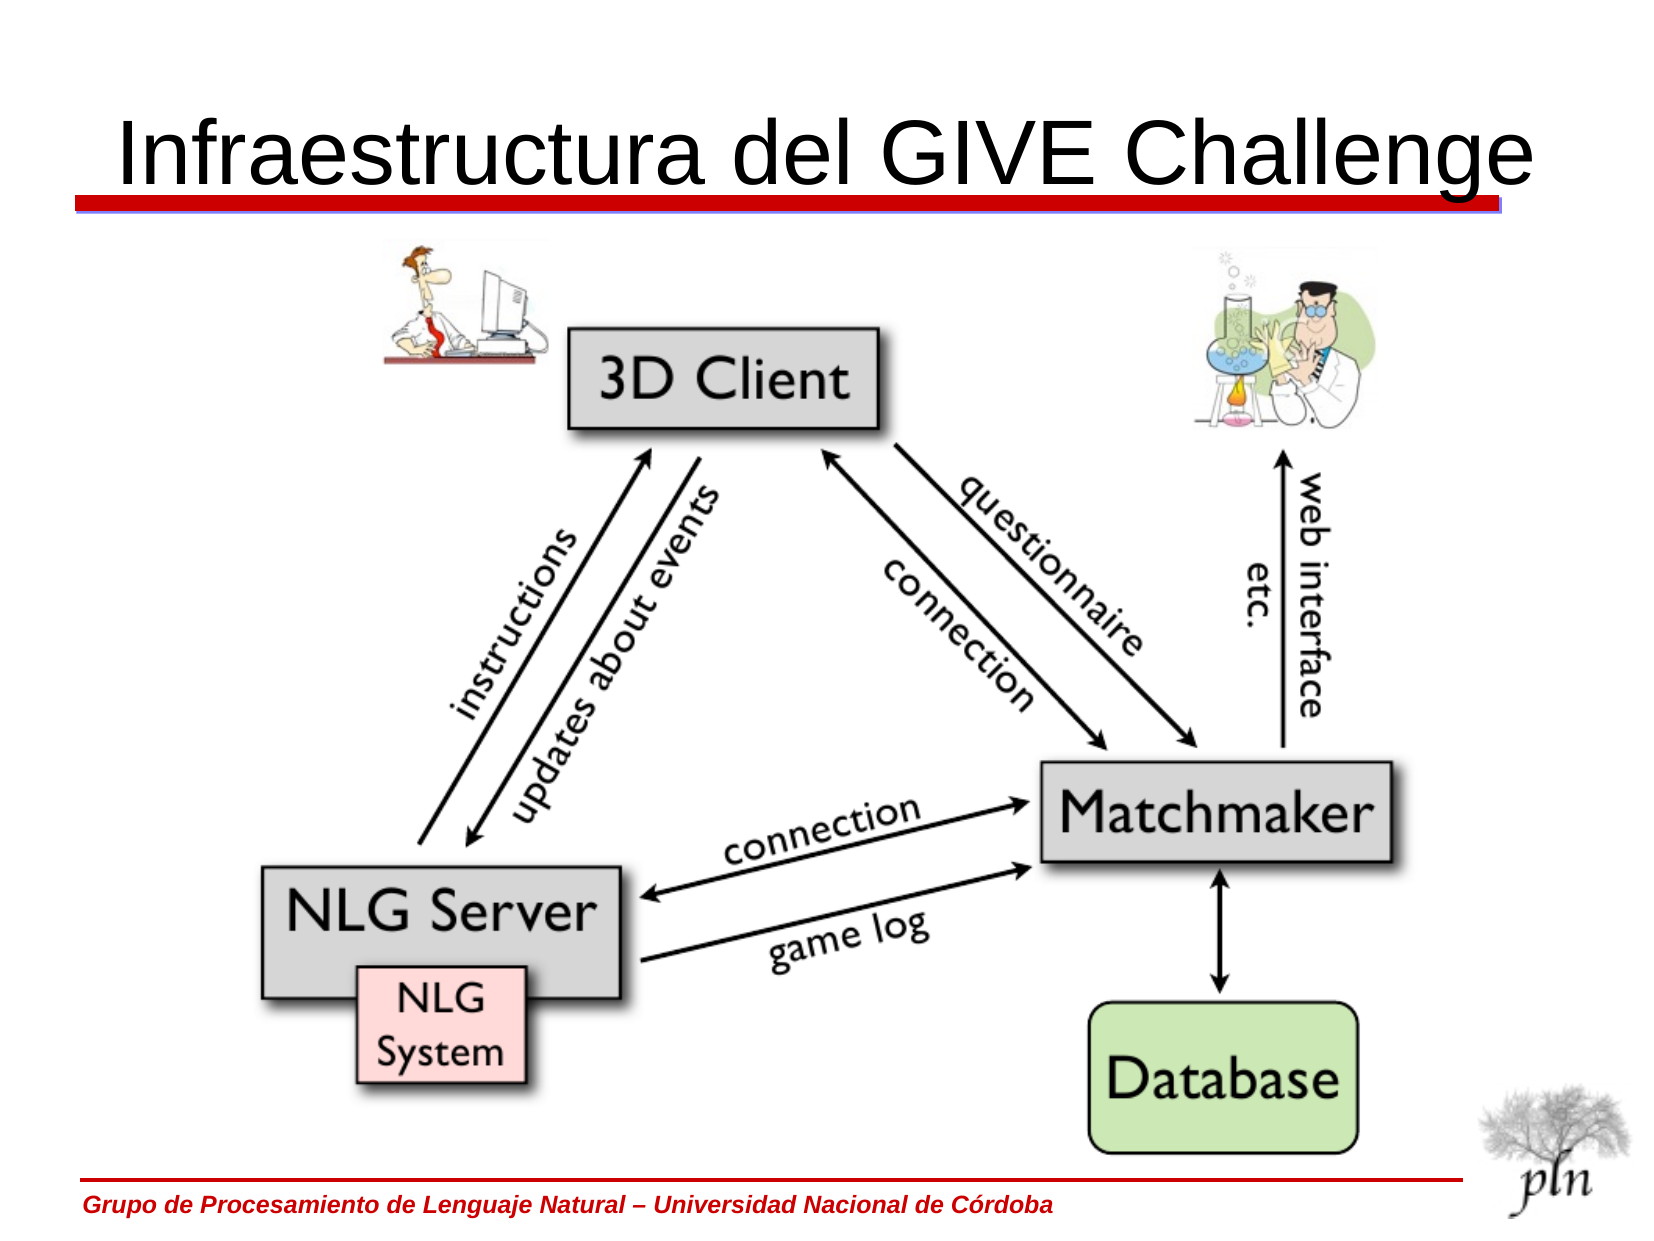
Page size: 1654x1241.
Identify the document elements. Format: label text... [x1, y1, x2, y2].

picture [1477, 1083, 1635, 1219]
picture [194, 230, 1471, 1169]
title Infraestructura del GIVE Challenge [82, 56, 1571, 250]
